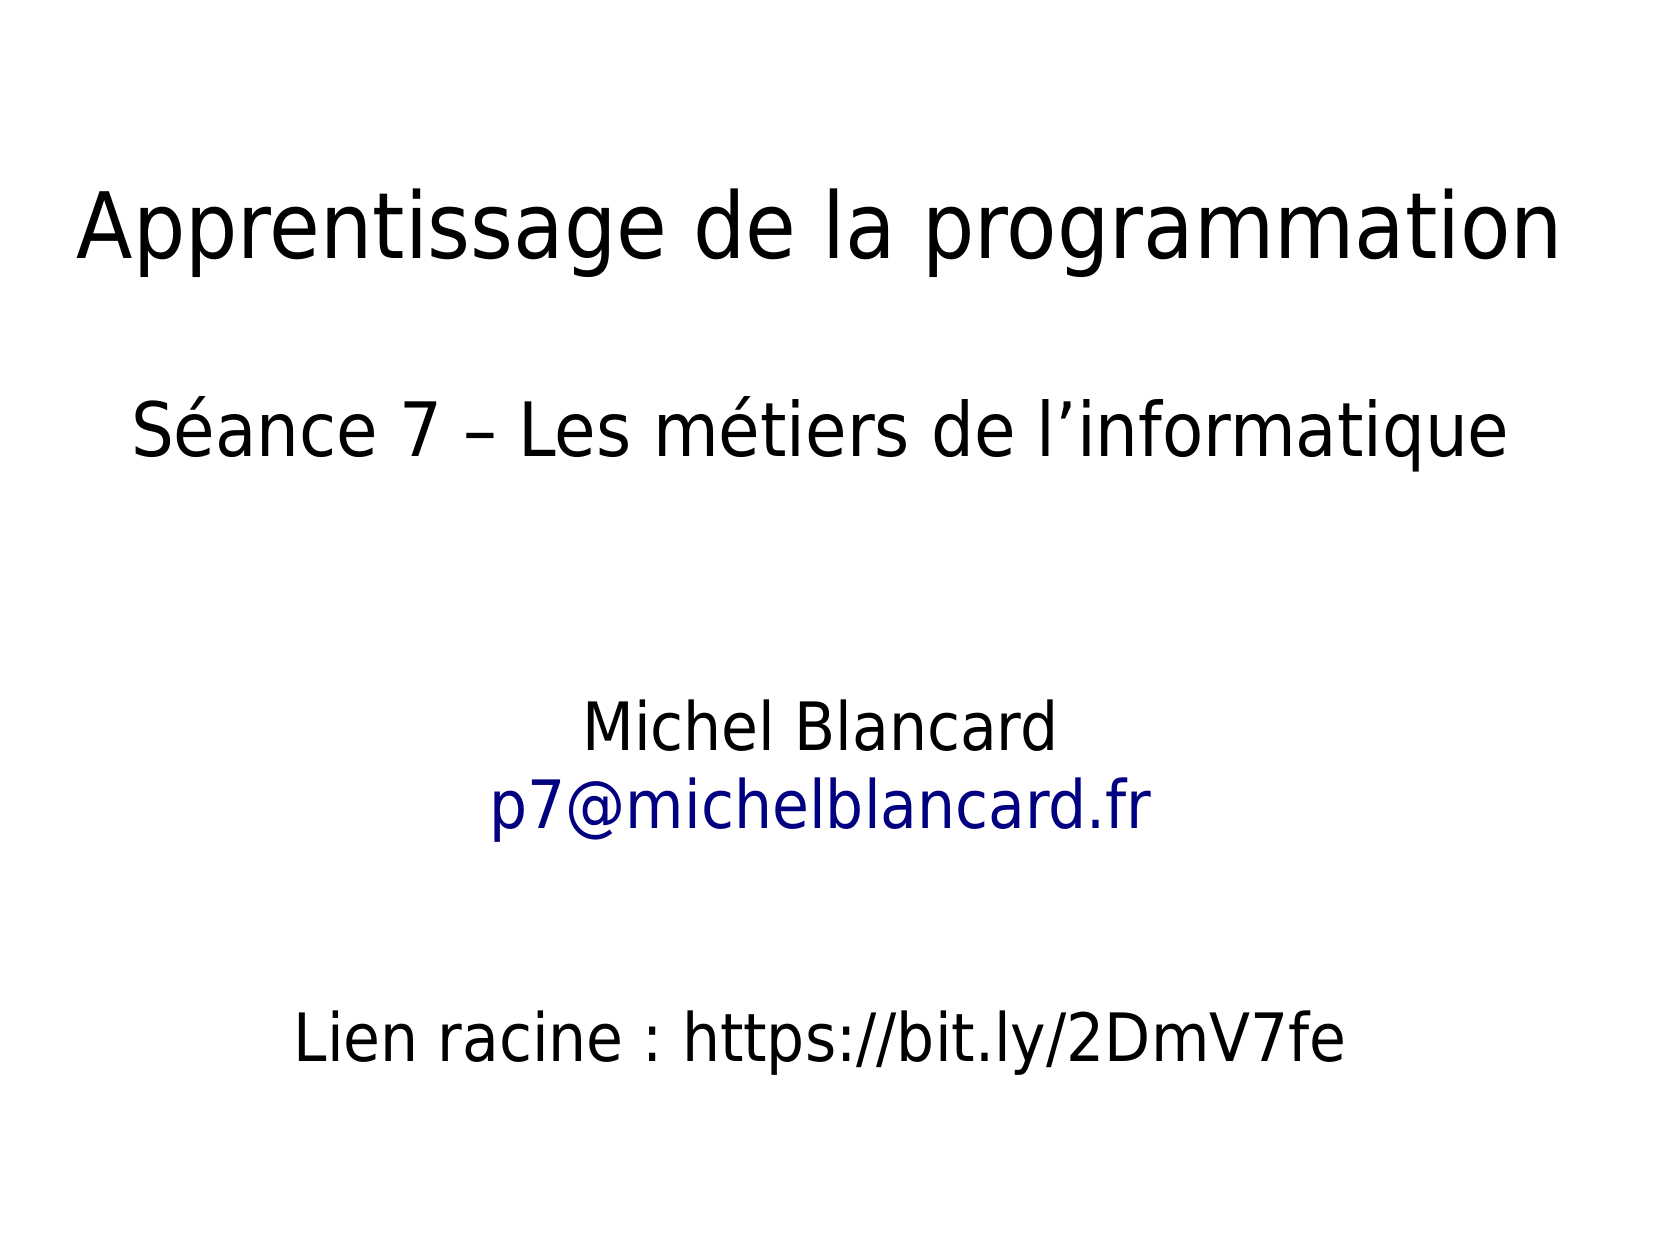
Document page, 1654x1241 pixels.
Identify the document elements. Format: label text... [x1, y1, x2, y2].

title Apprentissage de la programmation Séance 7 – Les métiers de l’informatique Michel Blancard p7@michelblancard.fr Lien racine : https://bit.ly/2DmV7fe [35, 129, 1607, 1122]
